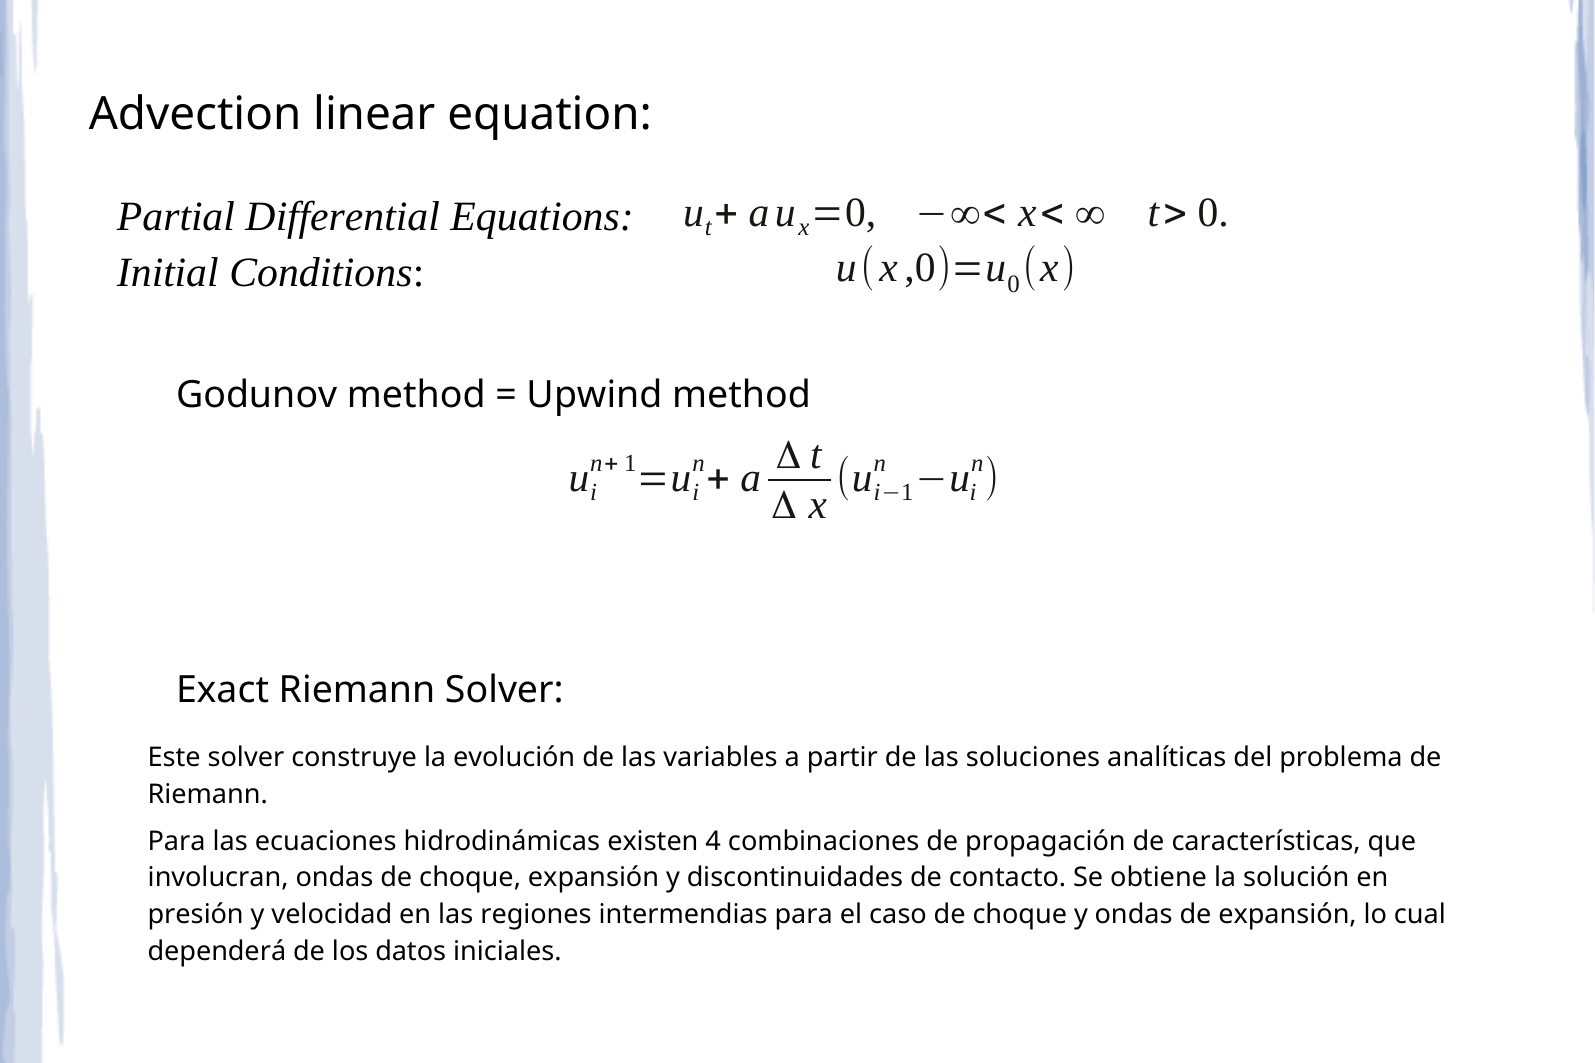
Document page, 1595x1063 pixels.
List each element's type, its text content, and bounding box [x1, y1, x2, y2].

chart [562, 431, 1005, 529]
text_box Advection linear equation: [88, 64, 1524, 159]
list Exact Riemann Solver: [105, 662, 1506, 733]
list Godunov method = Upwind method [105, 367, 1506, 438]
chart [676, 188, 1235, 298]
list Este solver construye la evolución de las variables a partir de las soluciones analíticas del problema de Riemann. Para las ecuaciones hidrodinámicas existen 4 combinaciones de propagación de características, que involucran, ondas de choque, expansión y discontinuidades de contacto. Se obtiene la solución en presión y velocidad en las regiones intermendias para el caso de choque y ondas de expansión, lo cual dependerá de los datos iniciales. [147, 738, 1477, 936]
list Partial Differential Equations: Initial Conditions: [46, 192, 680, 296]
picture [0, 0, 1595, 1063]
